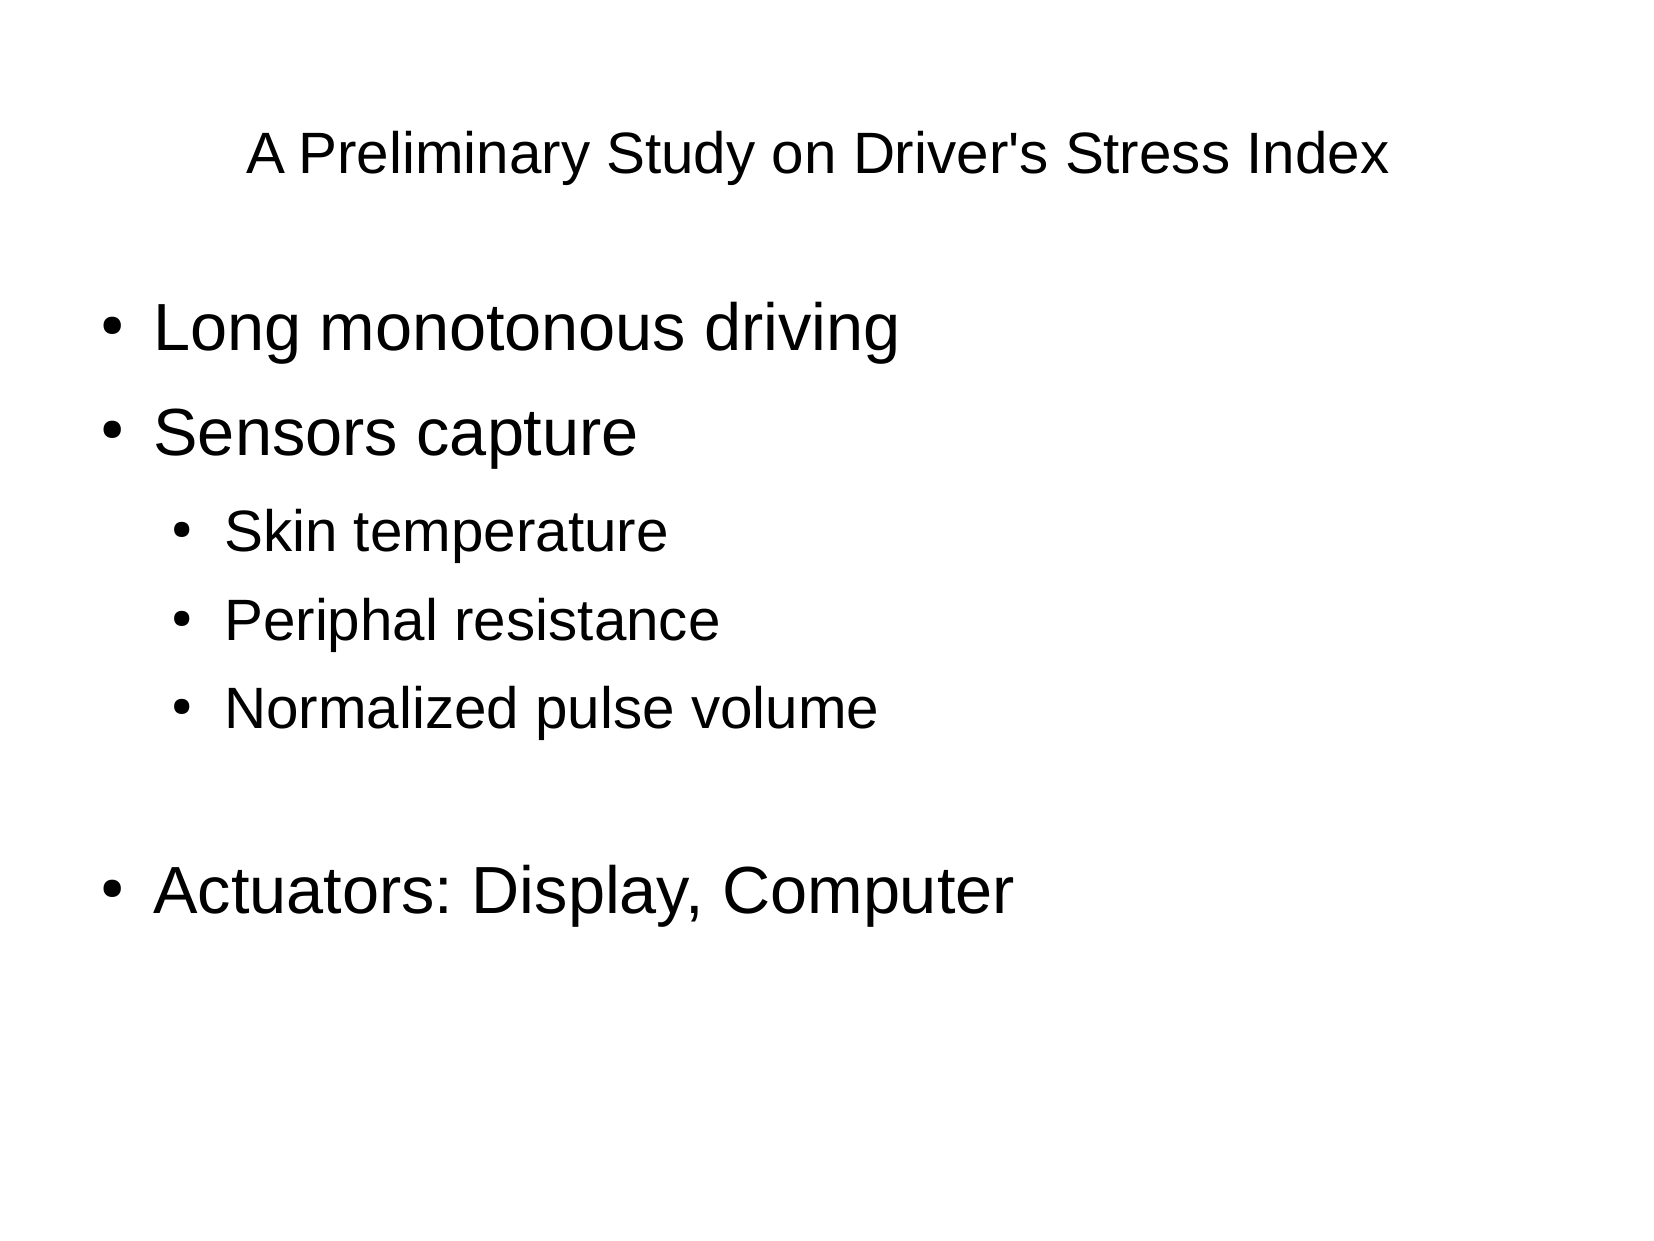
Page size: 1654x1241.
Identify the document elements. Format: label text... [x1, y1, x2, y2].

list Long monotonous driving Sensors capture Skin temperature Periphal resistance Normalized pulse volume Actuators: Display, Computer [82, 290, 1571, 1010]
title A Preliminary Study on Driver's Stress Index [82, 49, 1571, 257]
